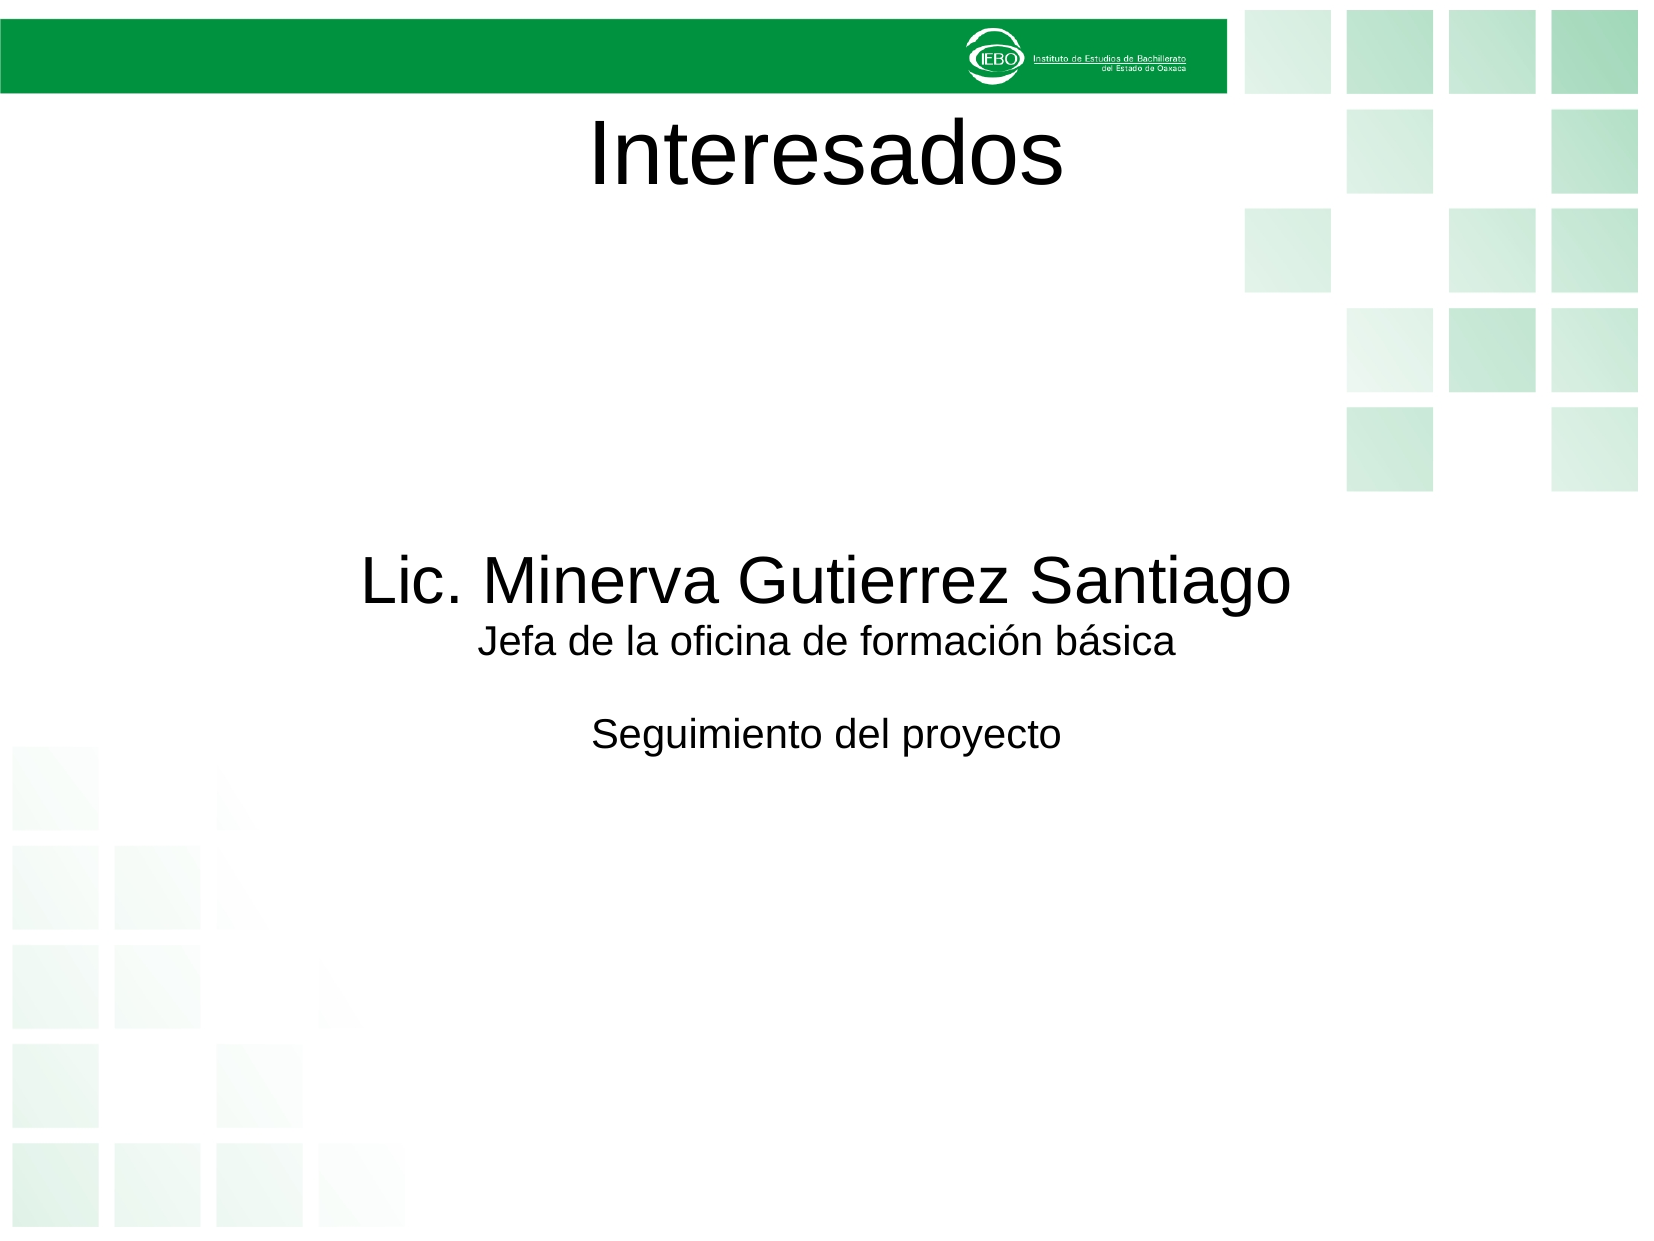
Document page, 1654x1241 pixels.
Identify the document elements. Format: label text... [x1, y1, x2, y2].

subtitle Lic. Minerva Gutierrez Santiago Jefa de la oficina de formación básica Seguimiento del proyecto [82, 290, 1571, 1010]
picture [0, 0, 1654, 1241]
title Interesados [82, 49, 1571, 257]
